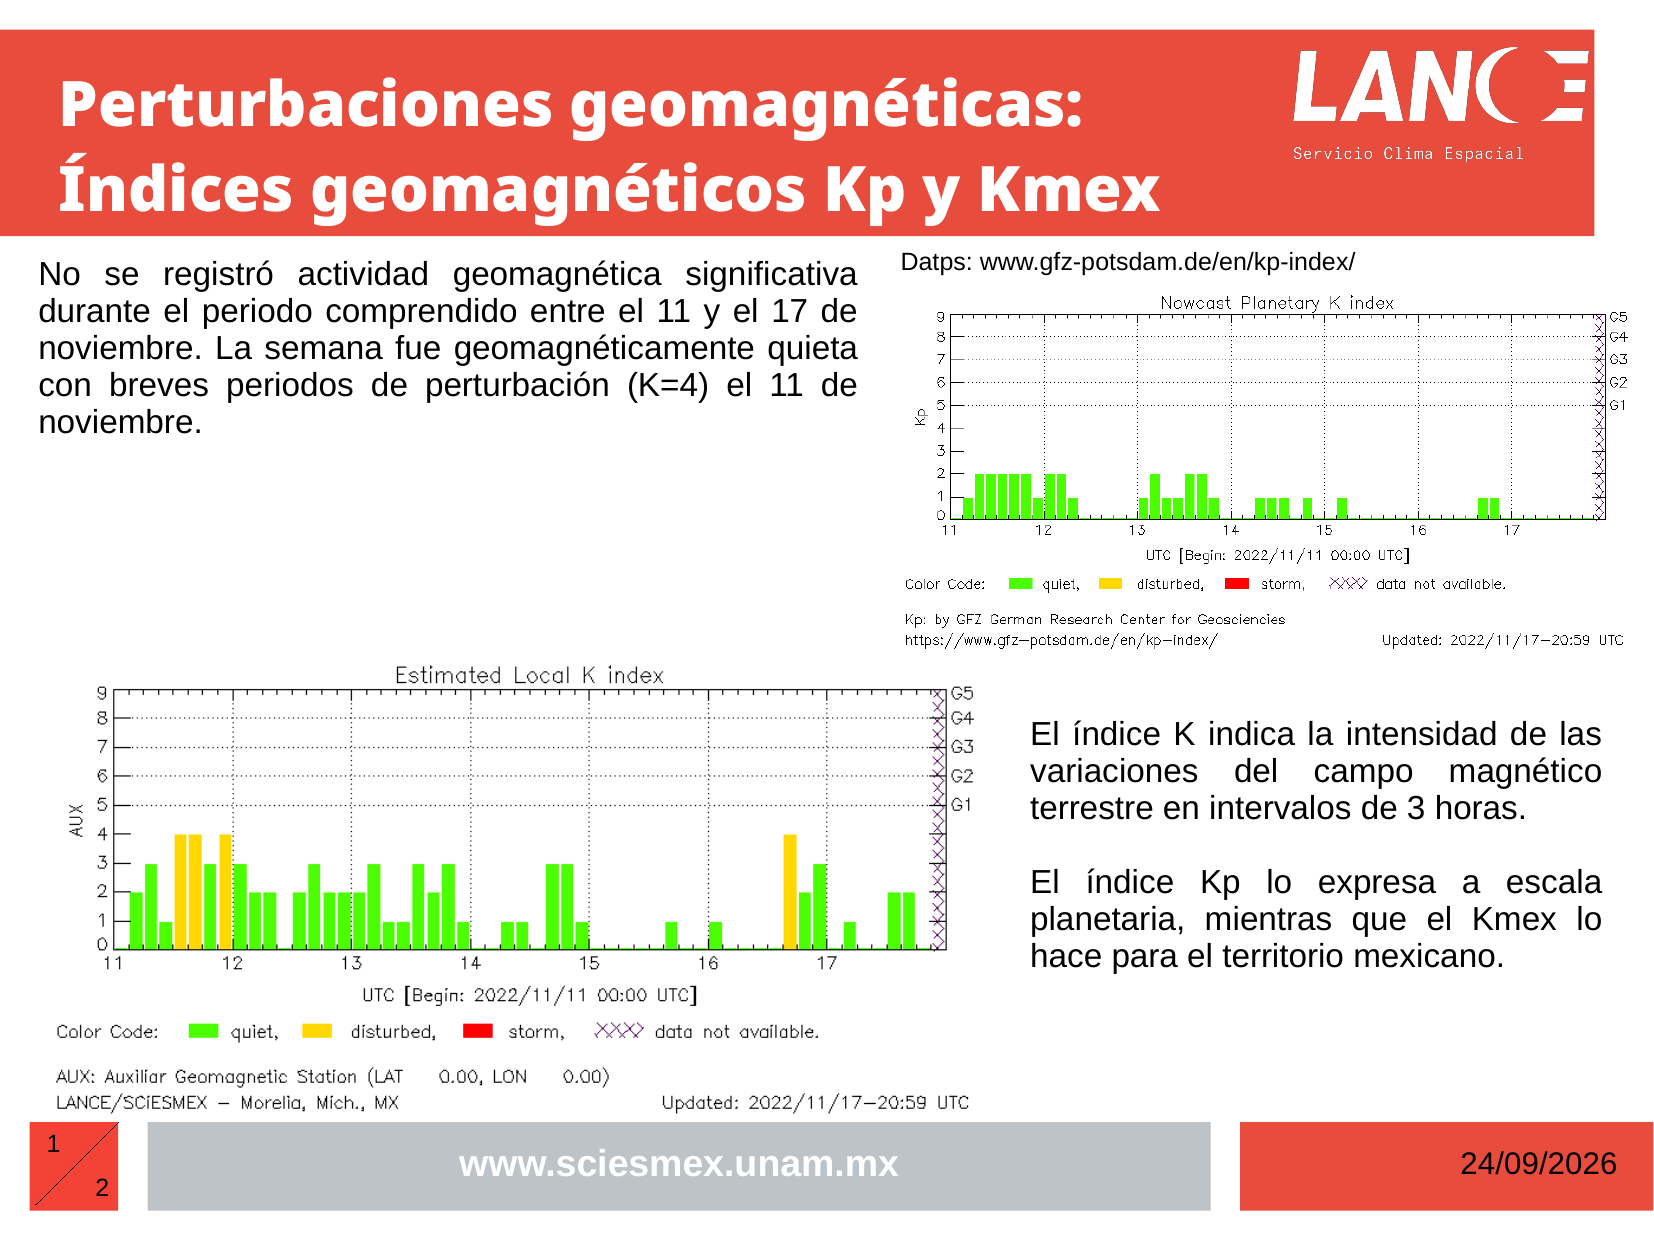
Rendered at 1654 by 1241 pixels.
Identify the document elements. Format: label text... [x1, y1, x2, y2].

text_box <número> [31, 1122, 176, 1170]
text_box El índice K indica la intensidad de las variaciones del campo magnético terrestre en intervalos de 3 horas. El índice Kp lo expresa a escala planetaria, mientras que el Kmex lo hace para el territorio mexicano. [1015, 707, 1619, 1052]
text_box No se registró actividad geomagnética significativa durante el periodo comprendido entre el 11 y el 17 de noviembre. La semana fue geomagnéticamente quieta con breves periodos de perturbación (K=4) el 11 de noviembre. [23, 248, 875, 650]
picture [47, 277, 1642, 1116]
picture [1293, 47, 1589, 162]
text_box 17/11/2022 [1424, 1122, 1654, 1205]
text_box Datps: www.gfz-potsdam.de/en/kp-index/ [885, 240, 1654, 284]
title Perturbaciones geomagnéticas: Índices geomagnéticos Kp y Kmex [59, 59, 1312, 207]
text_box www.sciesmex.unam.mx [153, 1122, 1205, 1205]
text_box 2 [35, 1151, 125, 1209]
